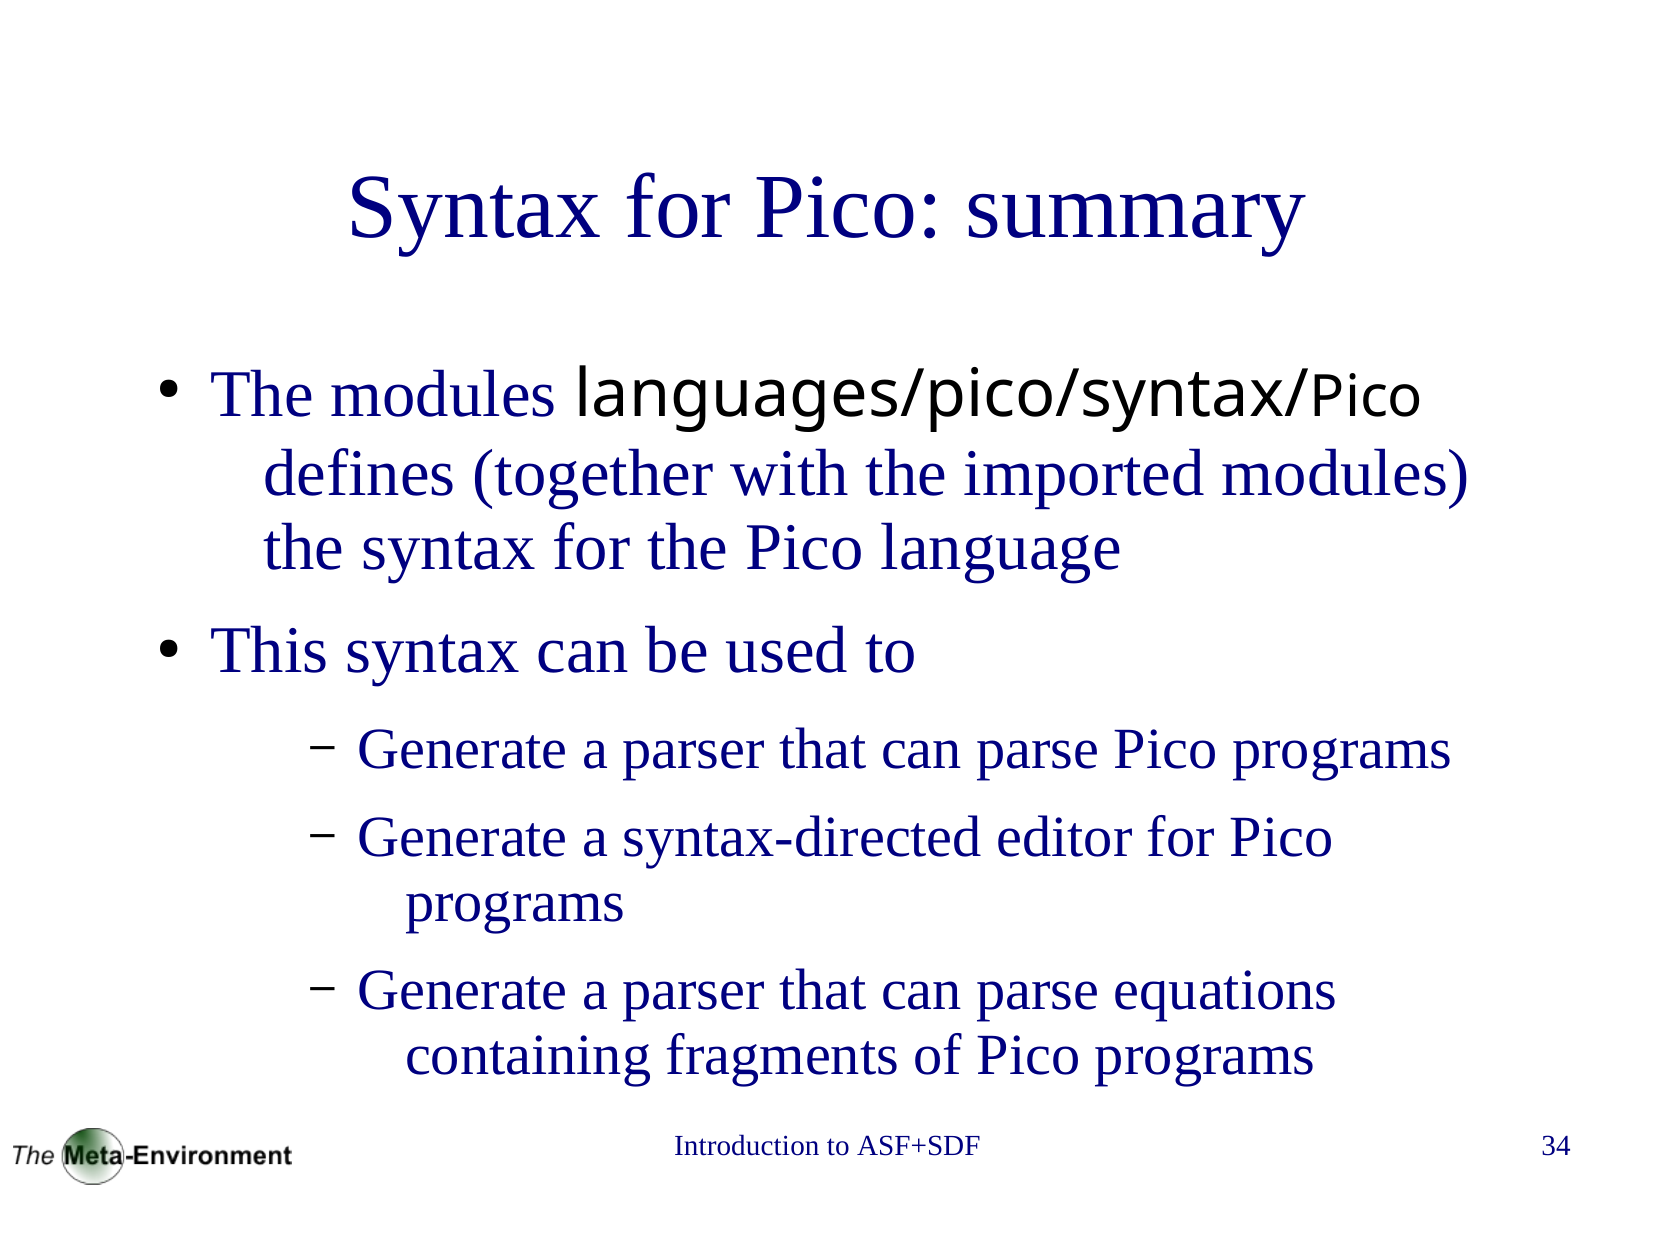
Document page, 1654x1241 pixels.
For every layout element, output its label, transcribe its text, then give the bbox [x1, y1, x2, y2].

title Syntax for Pico: summary [121, 102, 1534, 311]
list The modules languages/pico/syntax/Pico defines (together with the imported modules) the syntax for the Pico language This syntax can be used to Generate a parser that can parse Pico programs Generate a syntax-directed editor for Pico programs Generate a parser that can parse equations containing fragments of Pico programs [121, 344, 1534, 1127]
picture [13, 1128, 292, 1185]
